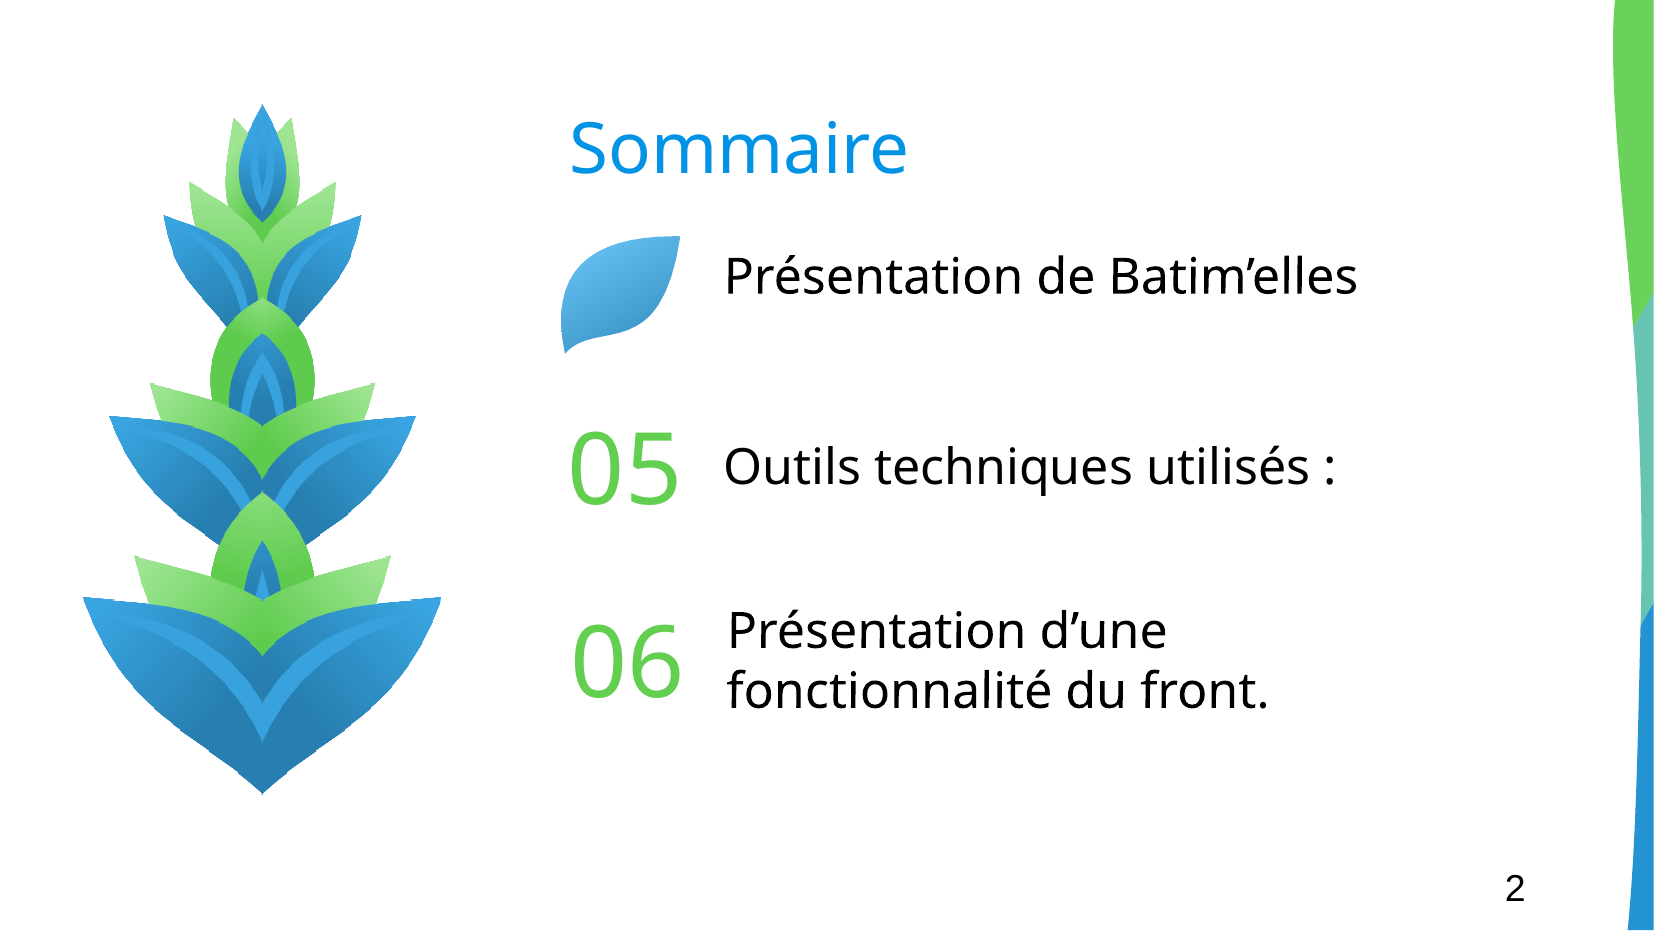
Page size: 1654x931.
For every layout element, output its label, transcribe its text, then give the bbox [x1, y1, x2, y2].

text_box 06 [555, 590, 712, 726]
text_box Présentation d’une fonctionnalité du front. [711, 590, 1478, 726]
text_box [561, 236, 681, 354]
text_box Présentation de Batim’elles [708, 236, 1475, 311]
picture [83, 104, 441, 796]
text_box Sommaire [555, 95, 975, 196]
text_box Outils techniques utilisés : [708, 427, 1474, 502]
text_box <numéro> [1490, 860, 1654, 931]
text_box 05 [553, 396, 709, 532]
